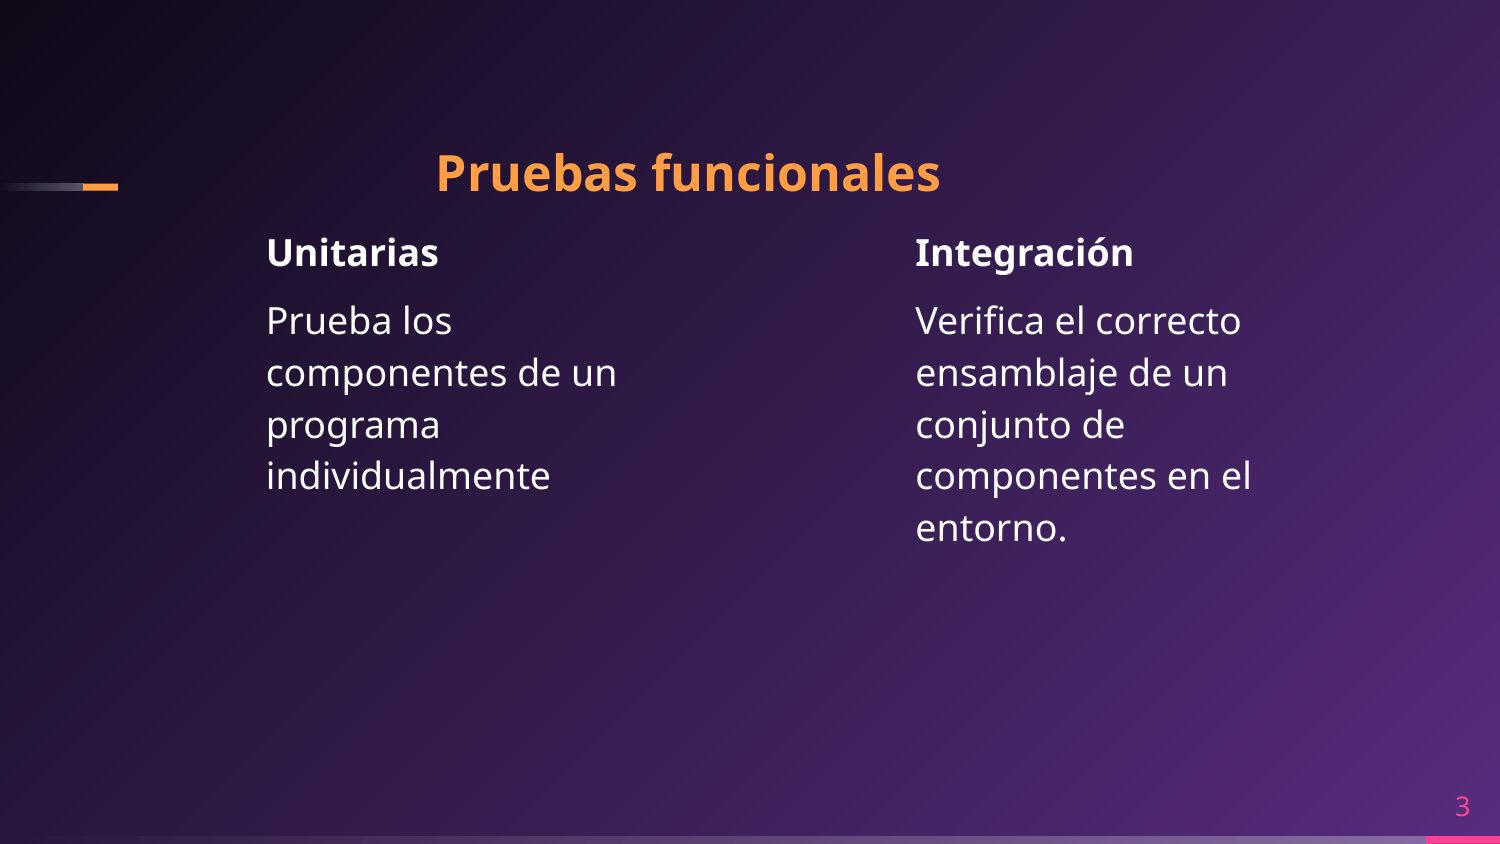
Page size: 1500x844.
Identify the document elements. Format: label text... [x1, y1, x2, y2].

title Pruebas funcionales [140, 137, 1360, 203]
list Integración Verifica el correcto ensamblaje de un conjunto de componentes en el entorno. [915, 222, 1296, 783]
list Unitarias Prueba los componentes de un programa individualmente [265, 222, 646, 783]
slide_number <número> [1426, 779, 1500, 837]
